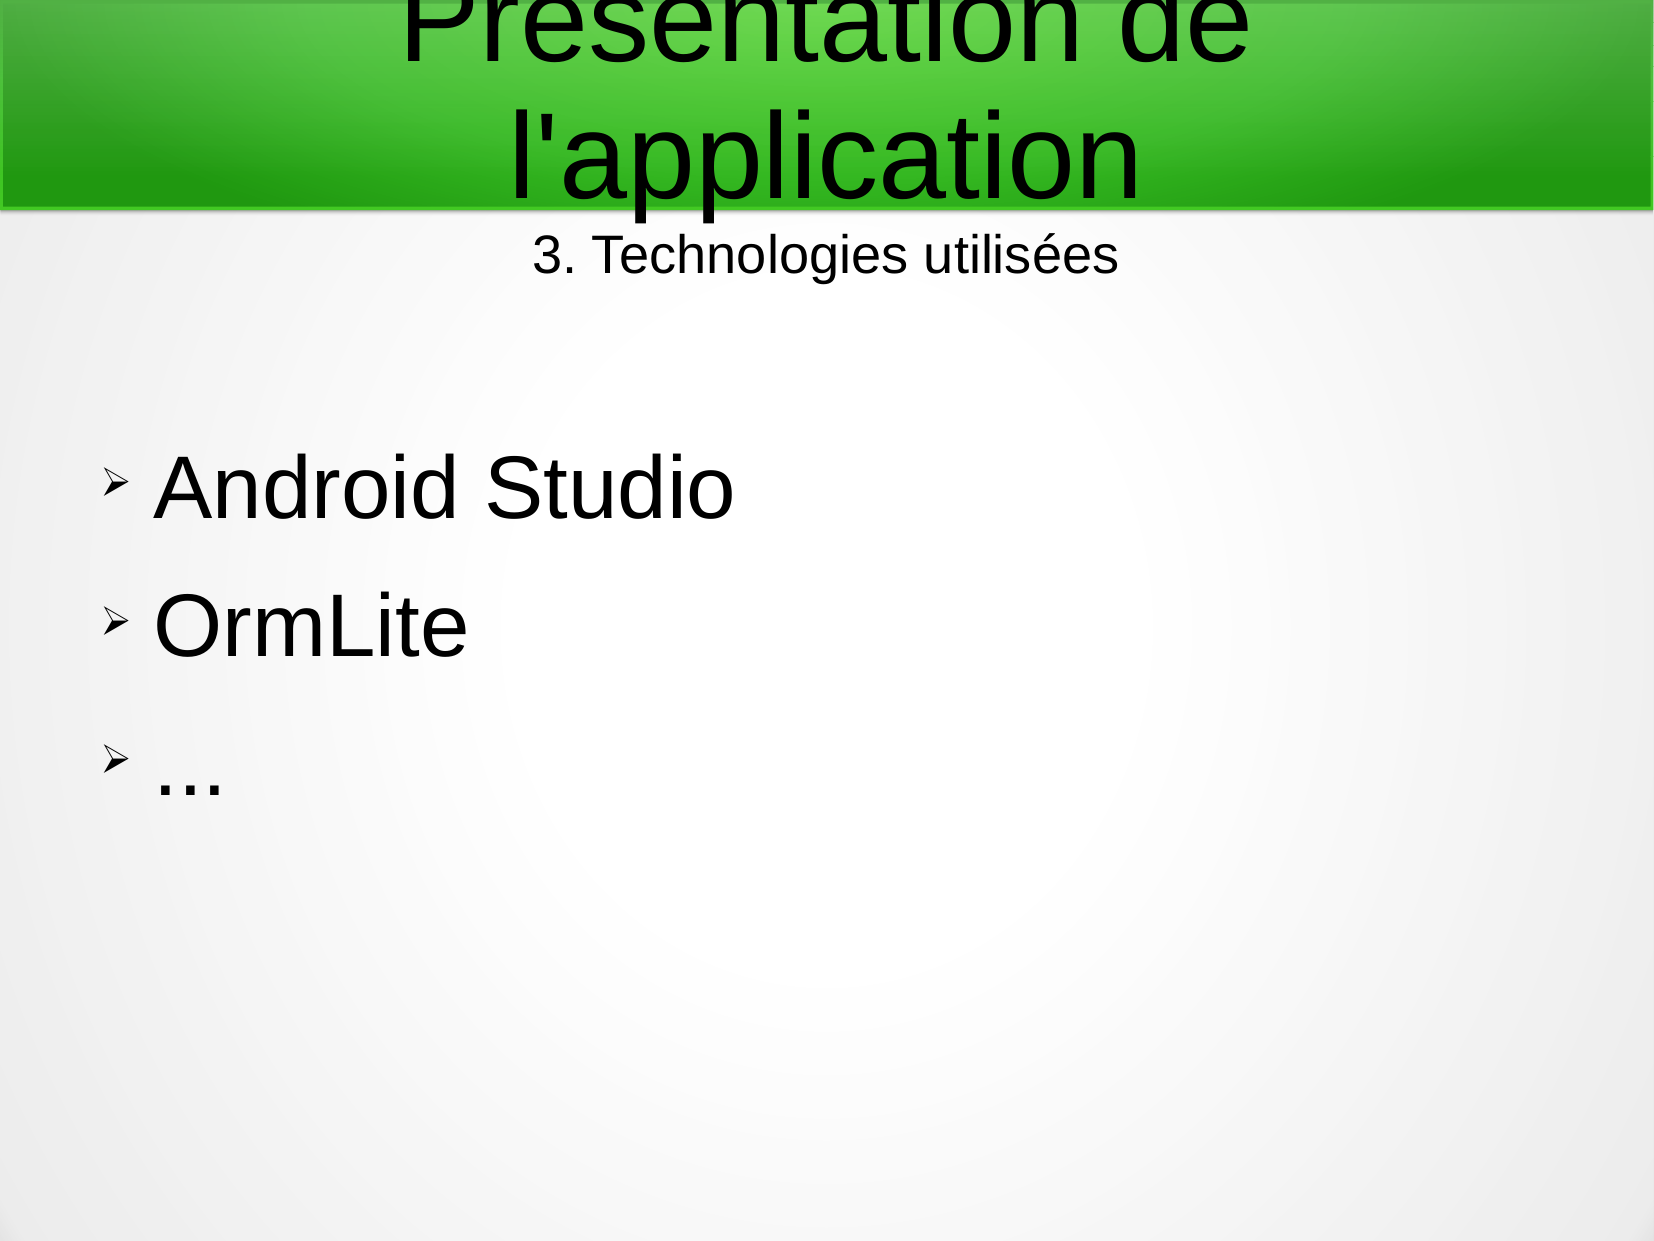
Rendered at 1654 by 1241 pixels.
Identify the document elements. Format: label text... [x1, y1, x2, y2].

list Android Studio OrmLite ... [82, 299, 1571, 1019]
title Présentation de l'application 3. Technologies utilisées [82, 0, 1571, 286]
